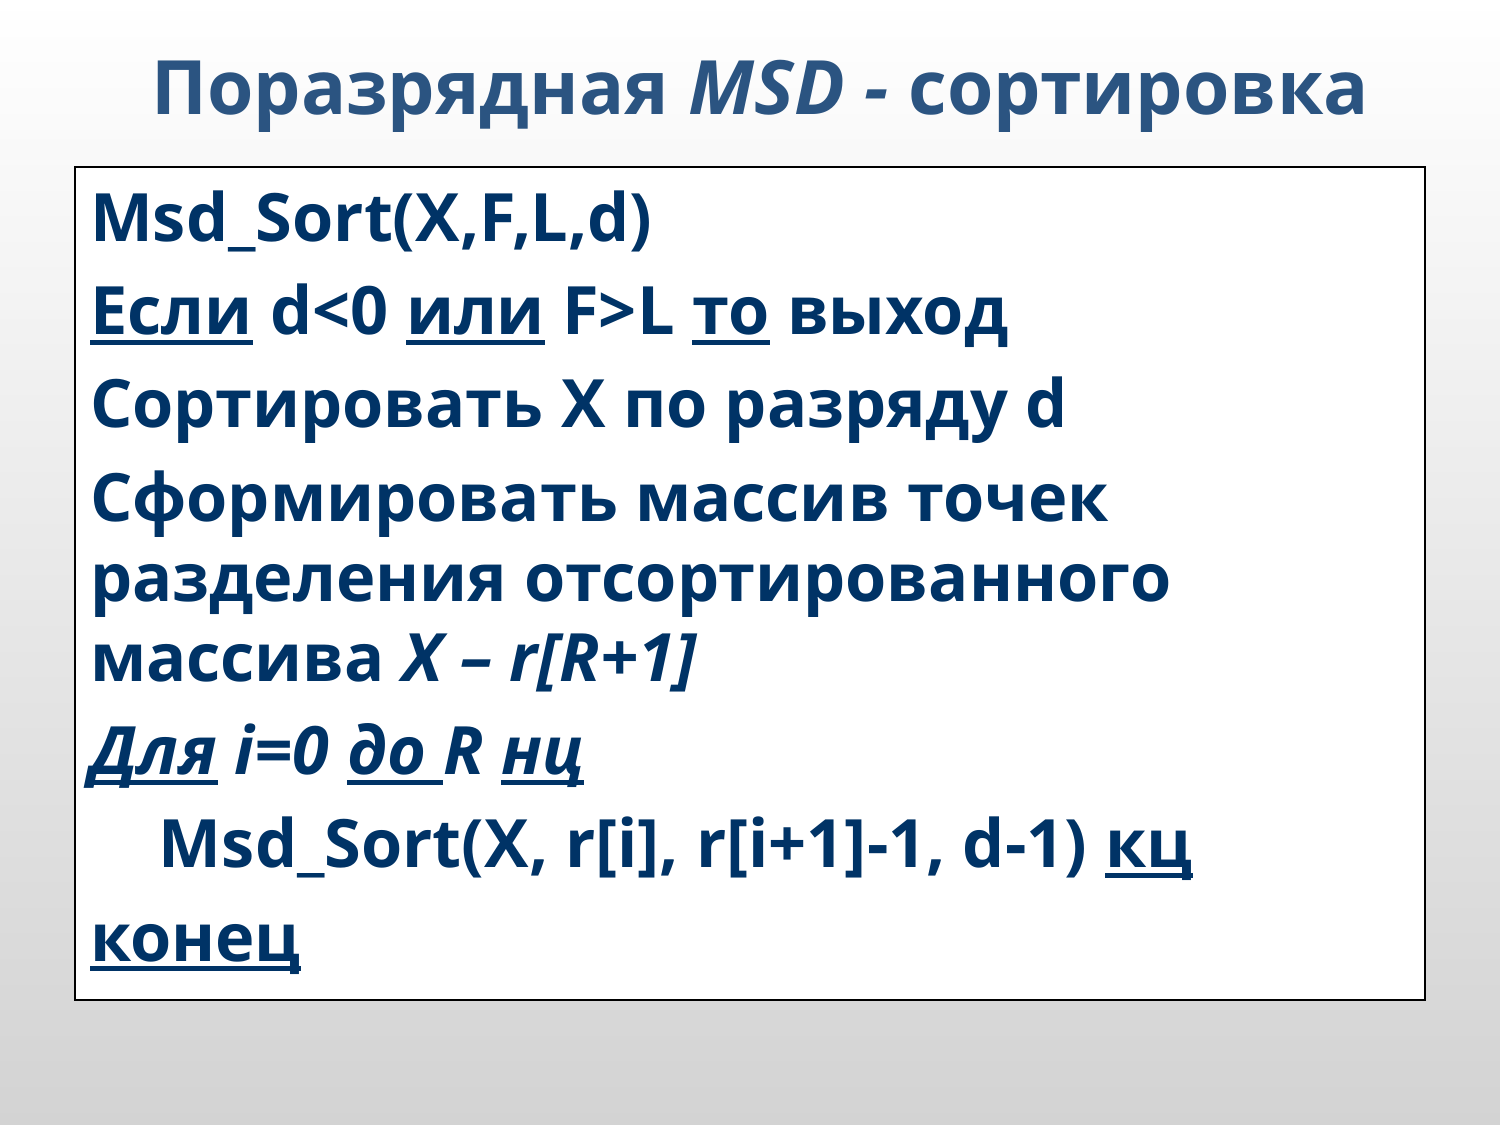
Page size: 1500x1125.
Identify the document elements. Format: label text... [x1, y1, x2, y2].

list Msd_Sort(X,F,L,d) Если d<0 или F>L то выход Сортировать X по разряду d Cформировать массив точек разделения отсортированного массива X – r[R+1] Для i=0 до R нц Msd_Sort(X, r[i], r[i+1]-1, d-1) кц конец [75, 167, 1425, 1000]
text_box Поразрядная MSD - сортировка [85, 47, 1436, 123]
